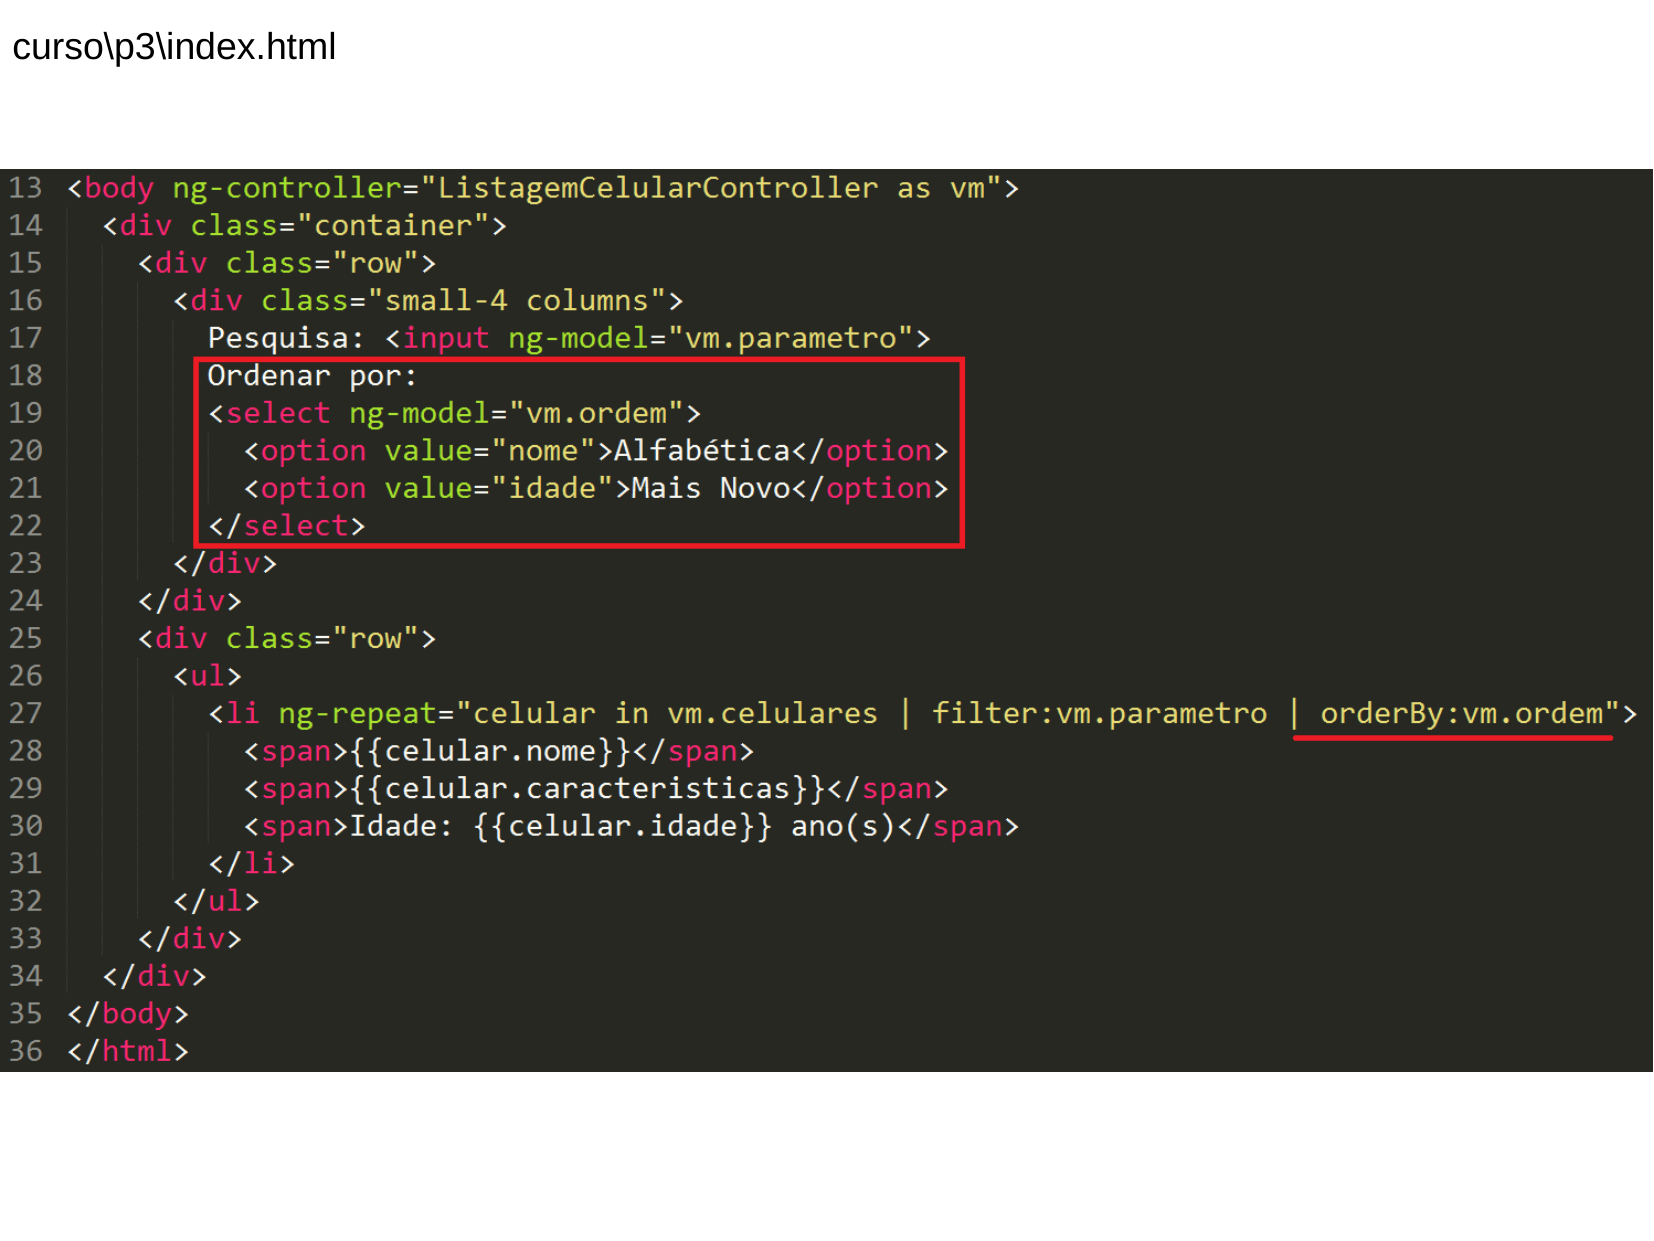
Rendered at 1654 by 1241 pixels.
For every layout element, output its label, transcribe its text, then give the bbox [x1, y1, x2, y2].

picture [0, 169, 1653, 1072]
text_box curso\p3\index.html [0, 18, 352, 76]
